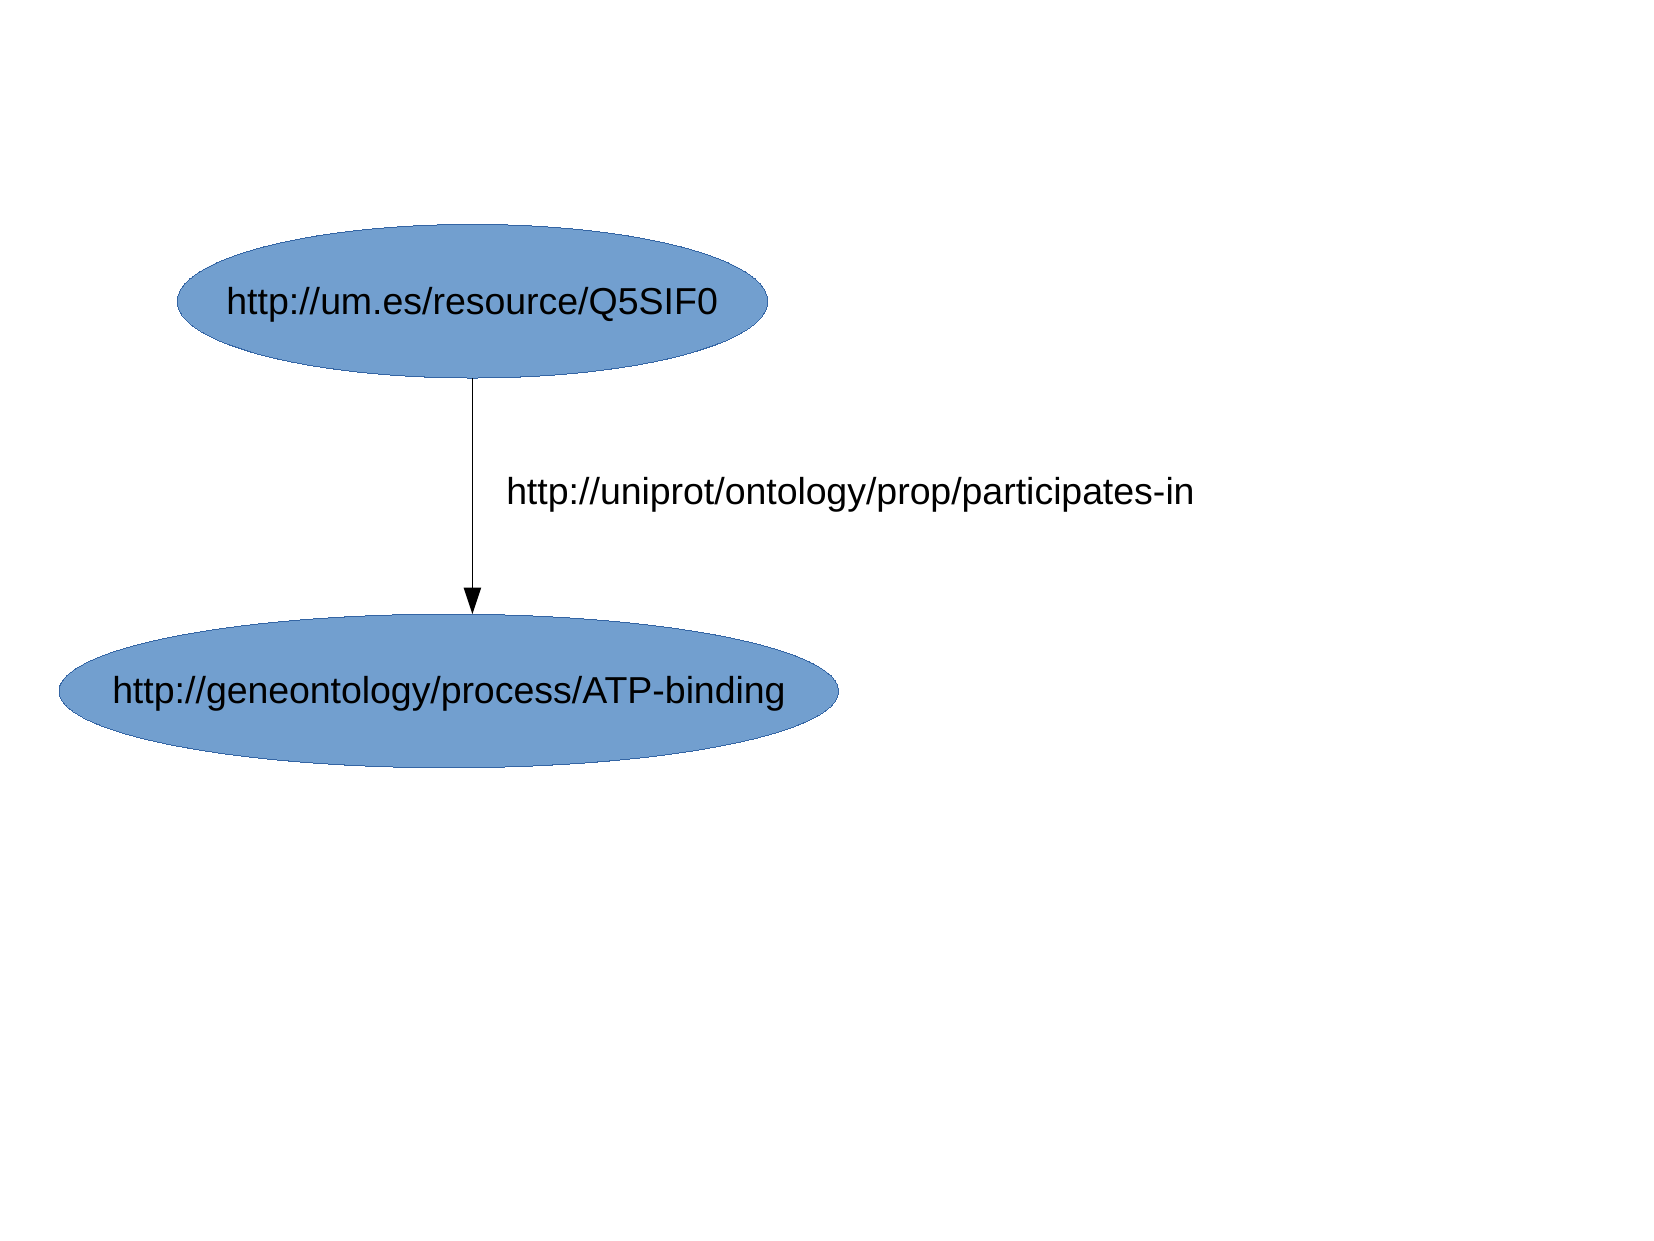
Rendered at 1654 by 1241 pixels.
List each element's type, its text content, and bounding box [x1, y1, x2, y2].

text_box http://um.es/resource/Q5SIF0 [177, 224, 768, 379]
text_box http://uniprot/ontology/prop/participates-in [484, 462, 1217, 520]
text_box http://geneontology/process/ATP-binding [59, 614, 839, 768]
